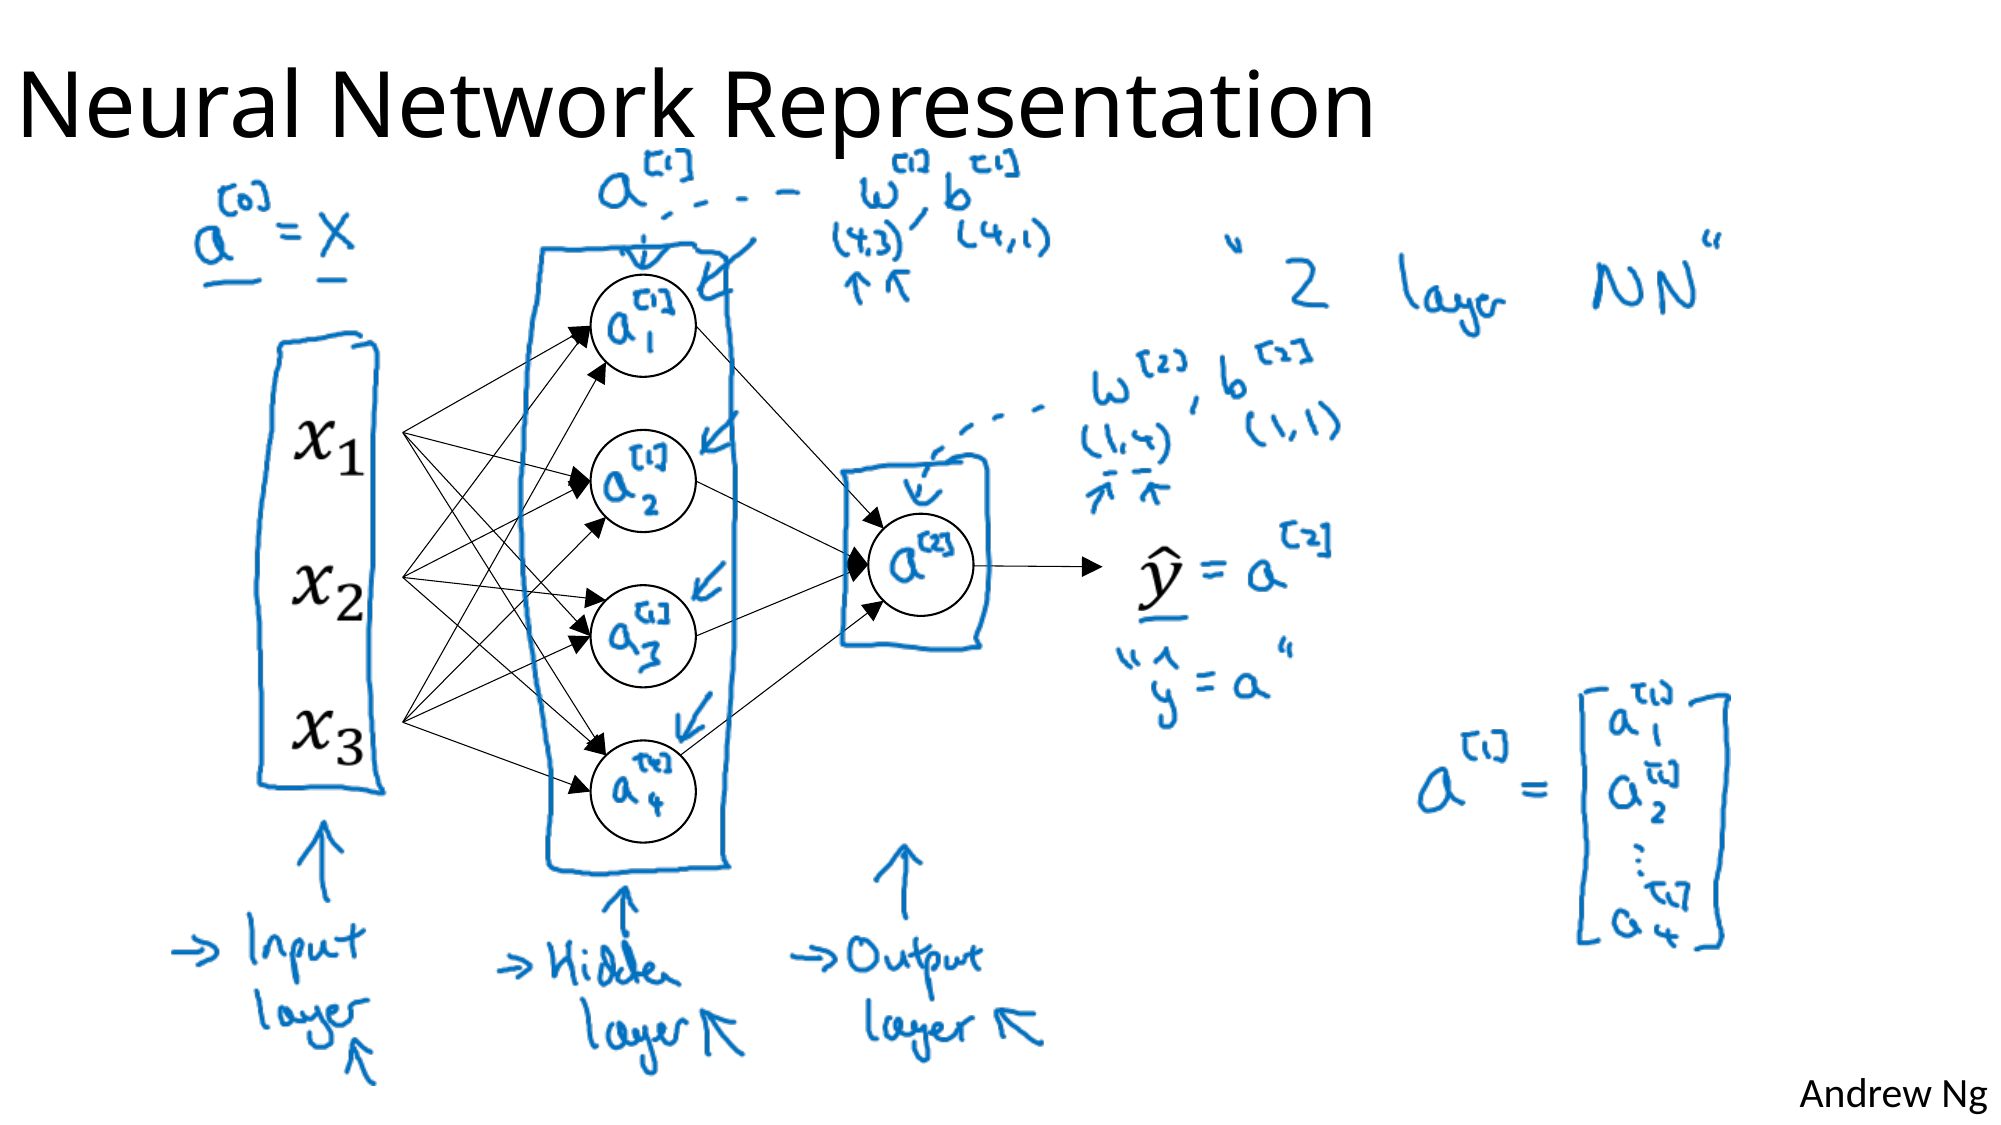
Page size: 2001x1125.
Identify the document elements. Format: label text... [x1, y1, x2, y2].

picture [171, 148, 1731, 1086]
title Neural Network Representation [0, 0, 1725, 217]
